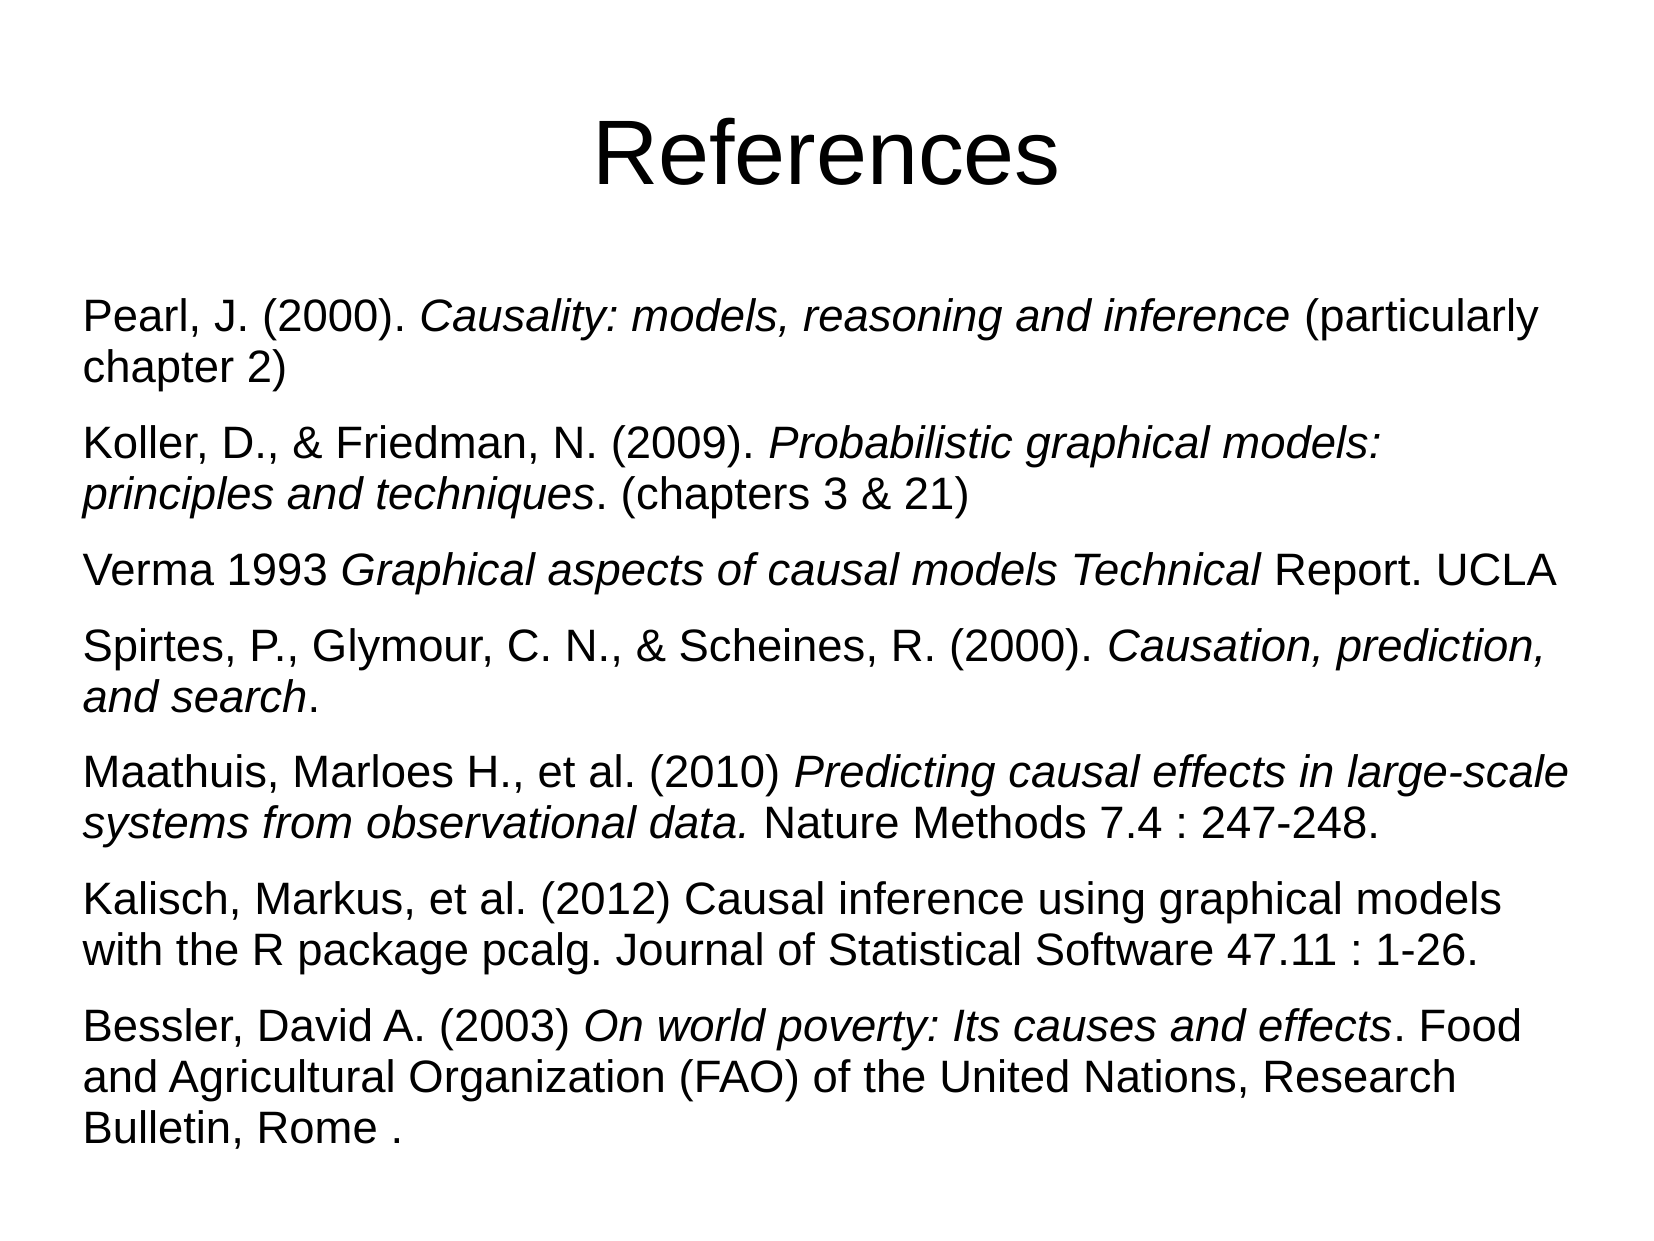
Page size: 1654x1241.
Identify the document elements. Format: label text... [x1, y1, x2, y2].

list Pearl, J. (2000). Causality: models, reasoning and inference (particularly chapter 2) Koller, D., & Friedman, N. (2009). Probabilistic graphical models: principles and techniques. (chapters 3 & 21) Verma 1993 Graphical aspects of causal models Technical Report. UCLA Spirtes, P., Glymour, C. N., & Scheines, R. (2000). Causation, prediction, and search. Maathuis, Marloes H., et al. (2010) Predicting causal effects in large-scale systems from observational data. Nature Methods 7.4 : 247-248. Kalisch, Markus, et al. (2012) Causal inference using graphical models with the R package pcalg. Journal of Statistical Software 47.11 : 1-26. Bessler, David A. (2003) On world poverty: Its causes and effects. Food and Agricultural Organization (FAO) of the United Nations, Research Bulletin, Rome . [82, 290, 1571, 1182]
title References [82, 49, 1571, 257]
